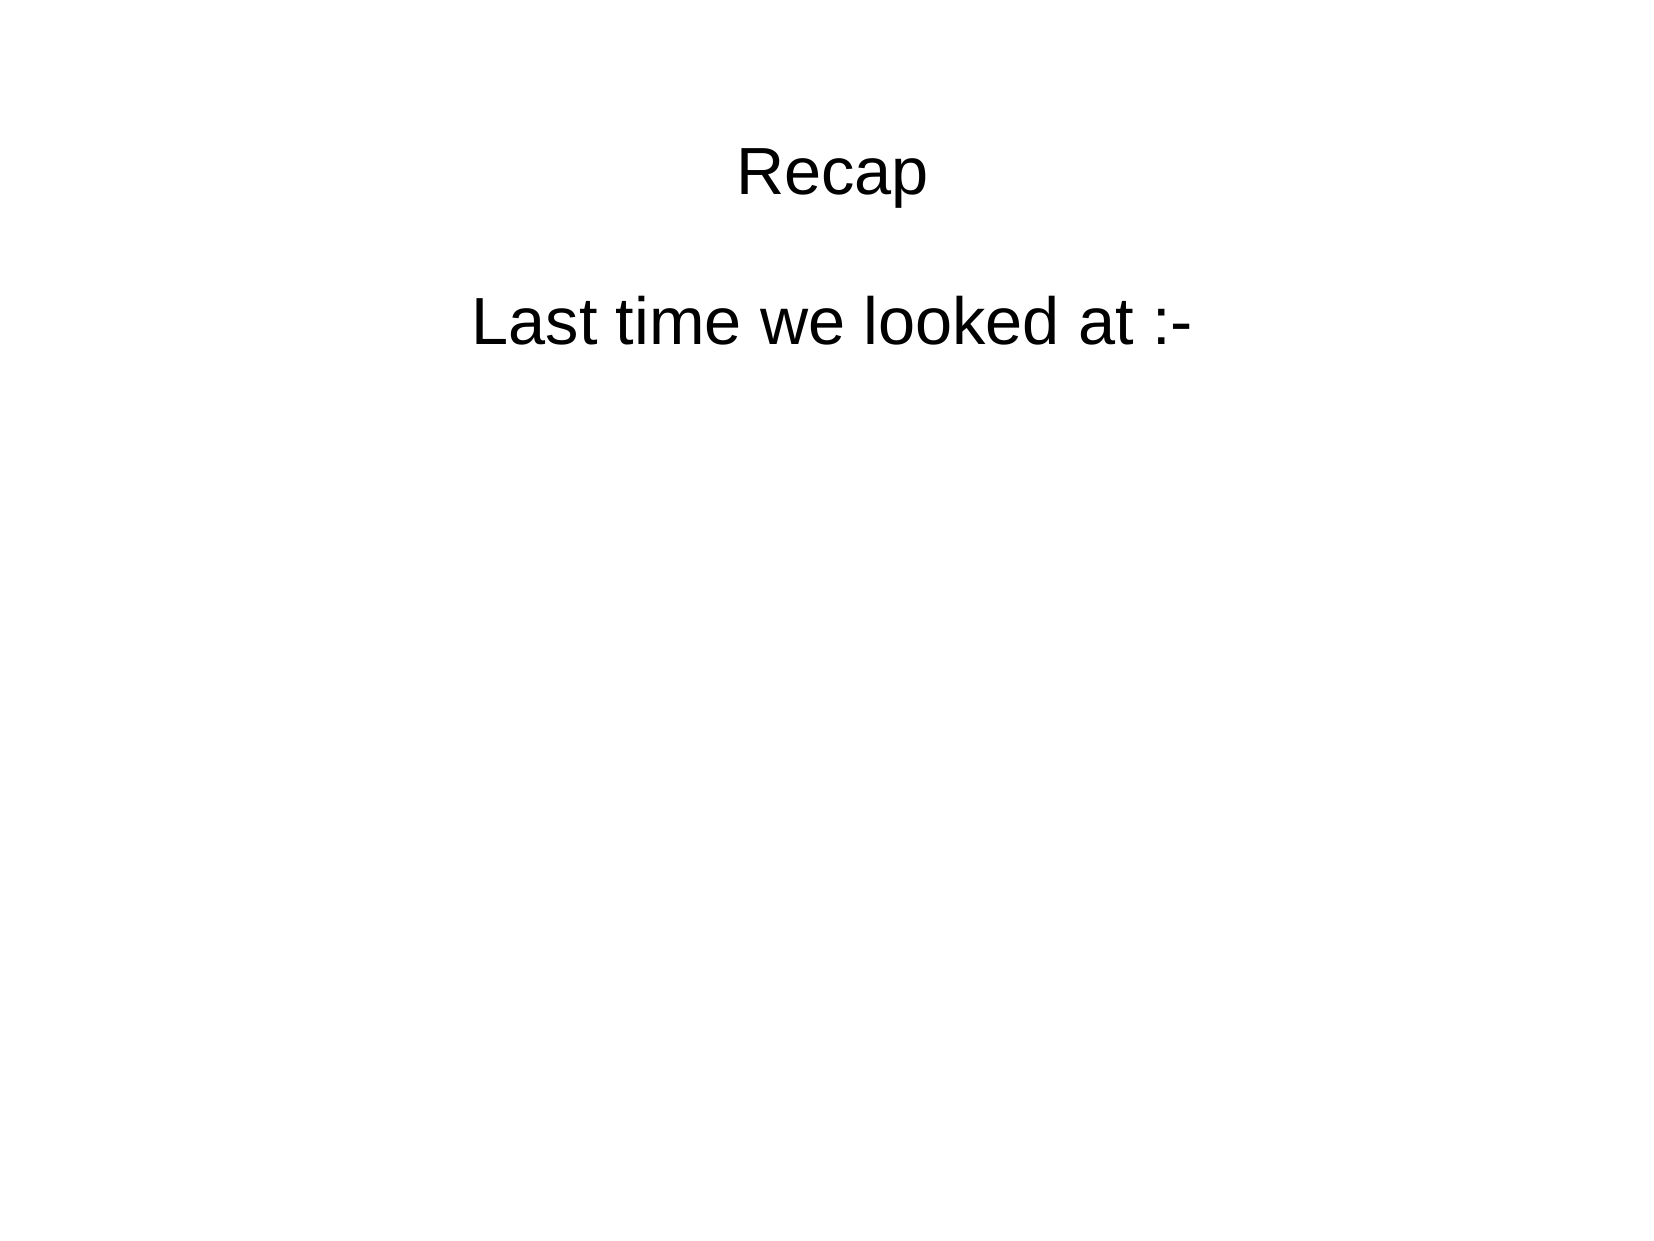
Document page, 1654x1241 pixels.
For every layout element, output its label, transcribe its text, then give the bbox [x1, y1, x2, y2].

subtitle Recap Last time we looked at :- [82, 82, 1583, 1158]
